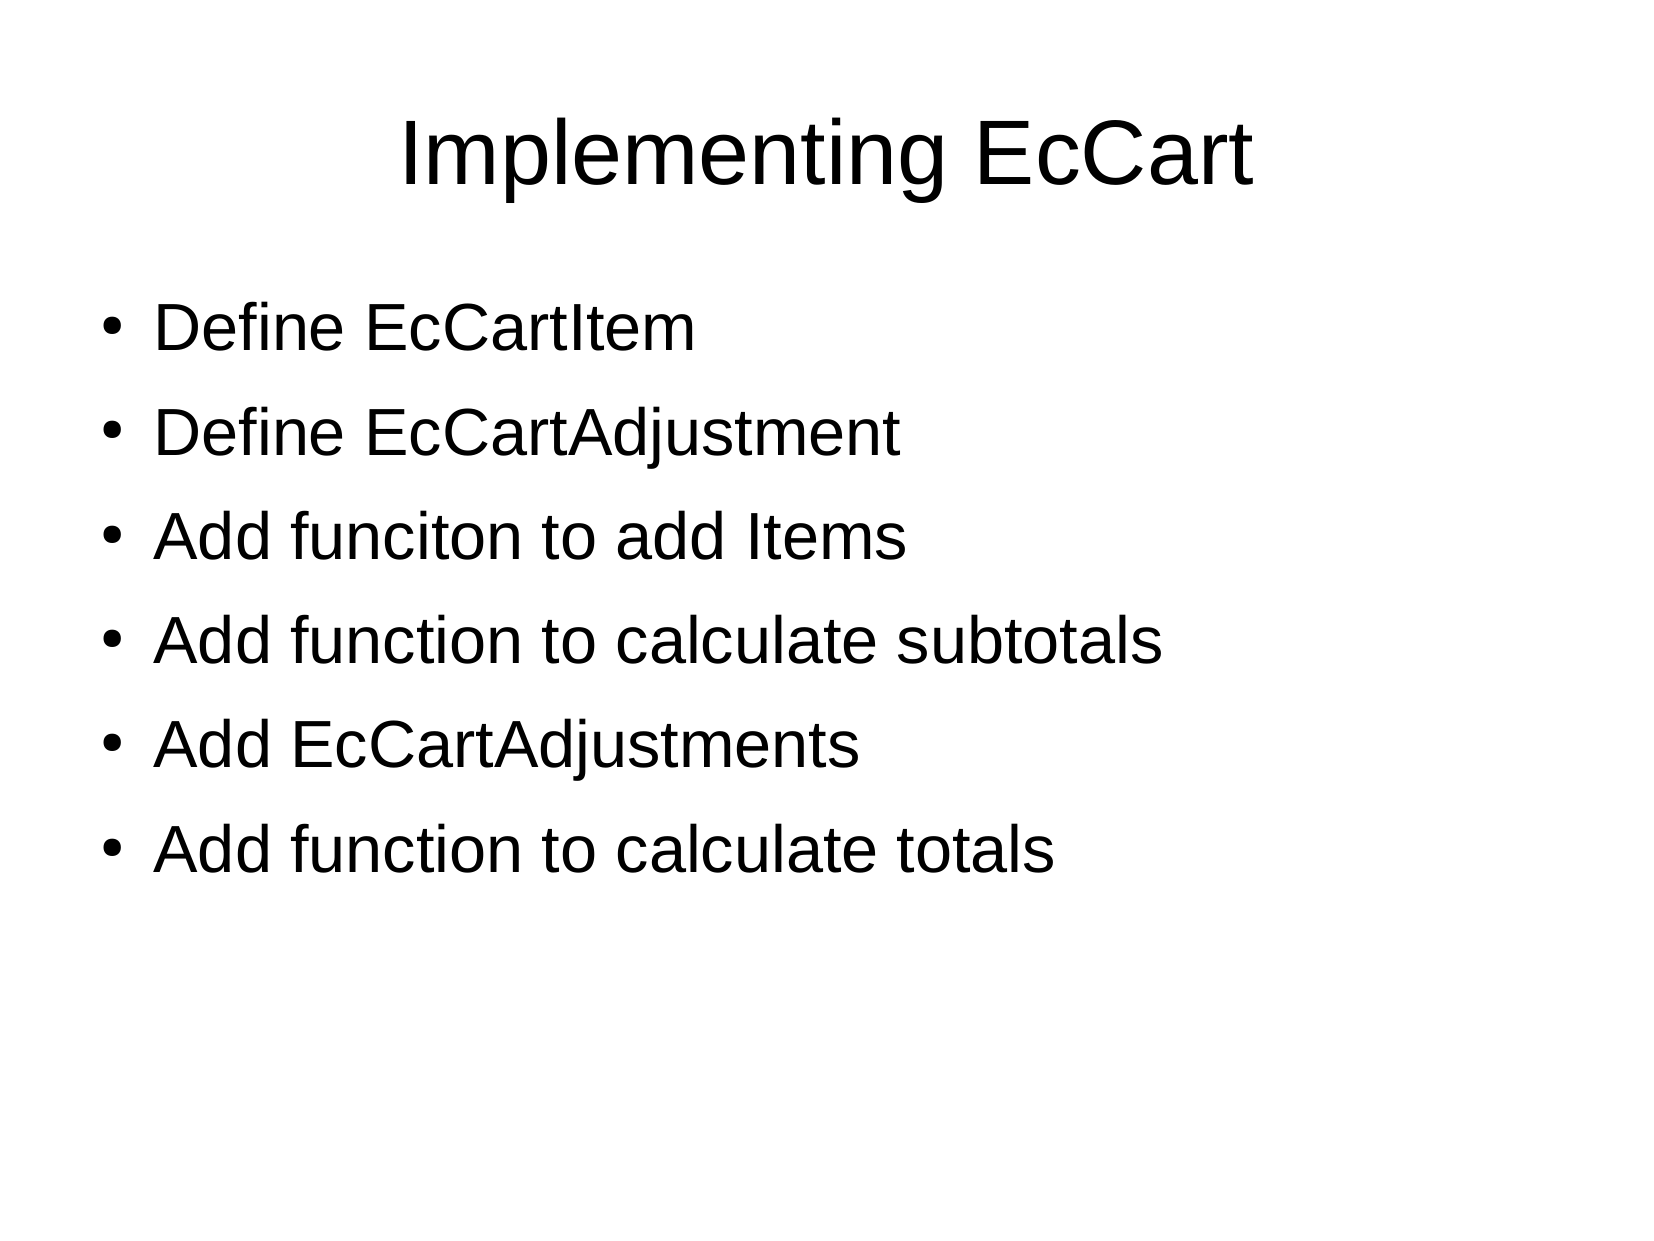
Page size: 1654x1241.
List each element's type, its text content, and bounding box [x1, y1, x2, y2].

title Implementing EcCart [82, 49, 1571, 257]
list Define EcCartItem Define EcCartAdjustment Add funciton to add Items Add function to calculate subtotals Add EcCartAdjustments Add function to calculate totals [82, 290, 1571, 1010]
